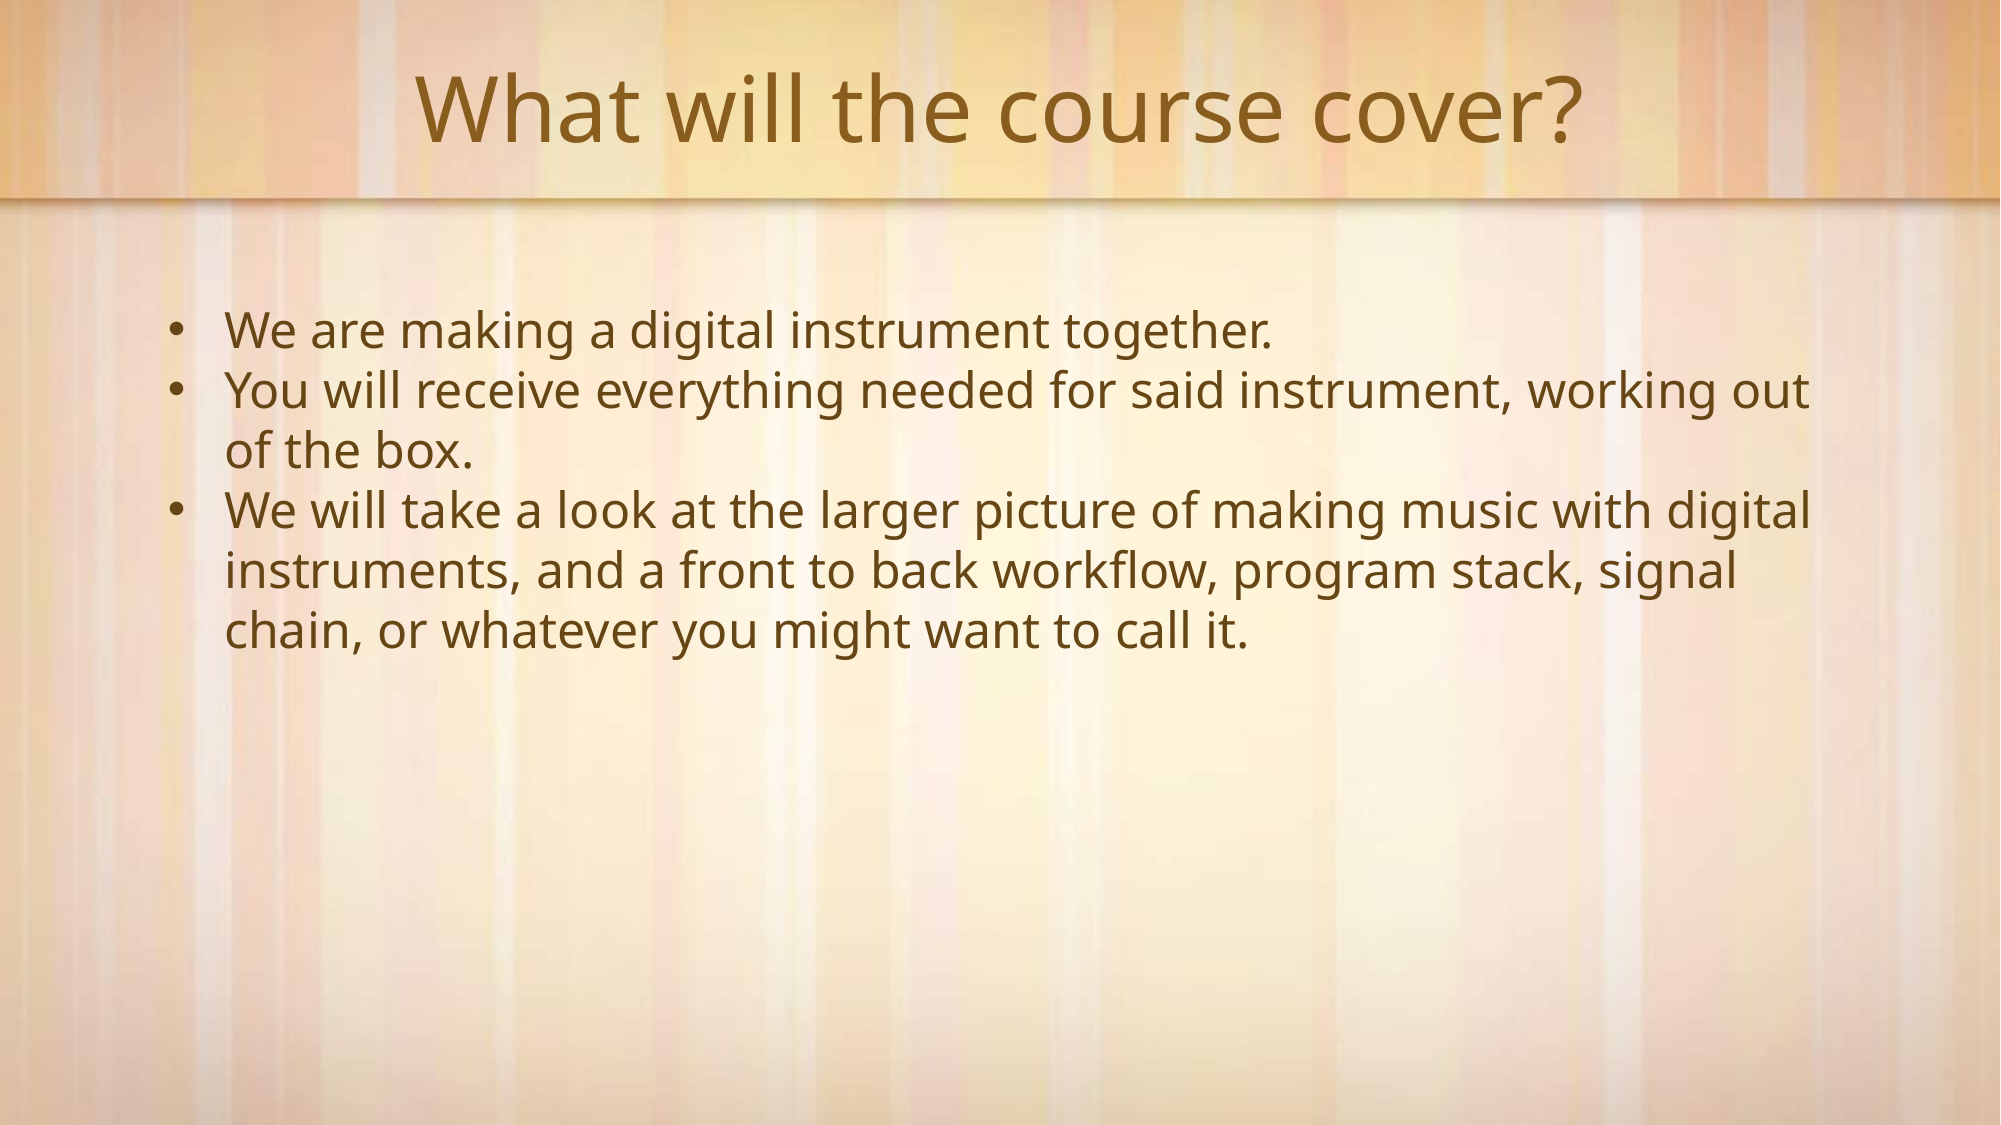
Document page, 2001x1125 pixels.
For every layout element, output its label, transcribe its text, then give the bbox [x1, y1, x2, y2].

title What will the course cover? [151, 19, 1849, 192]
picture [0, 0, 2001, 1125]
list We are making a digital instrument together. You will receive everything needed for said instrument, working out of the box. We will take a look at the larger picture of making music with digital instruments, and a front to back workflow, program stack, signal chain, or whatever you might want to call it. [152, 290, 1848, 1000]
